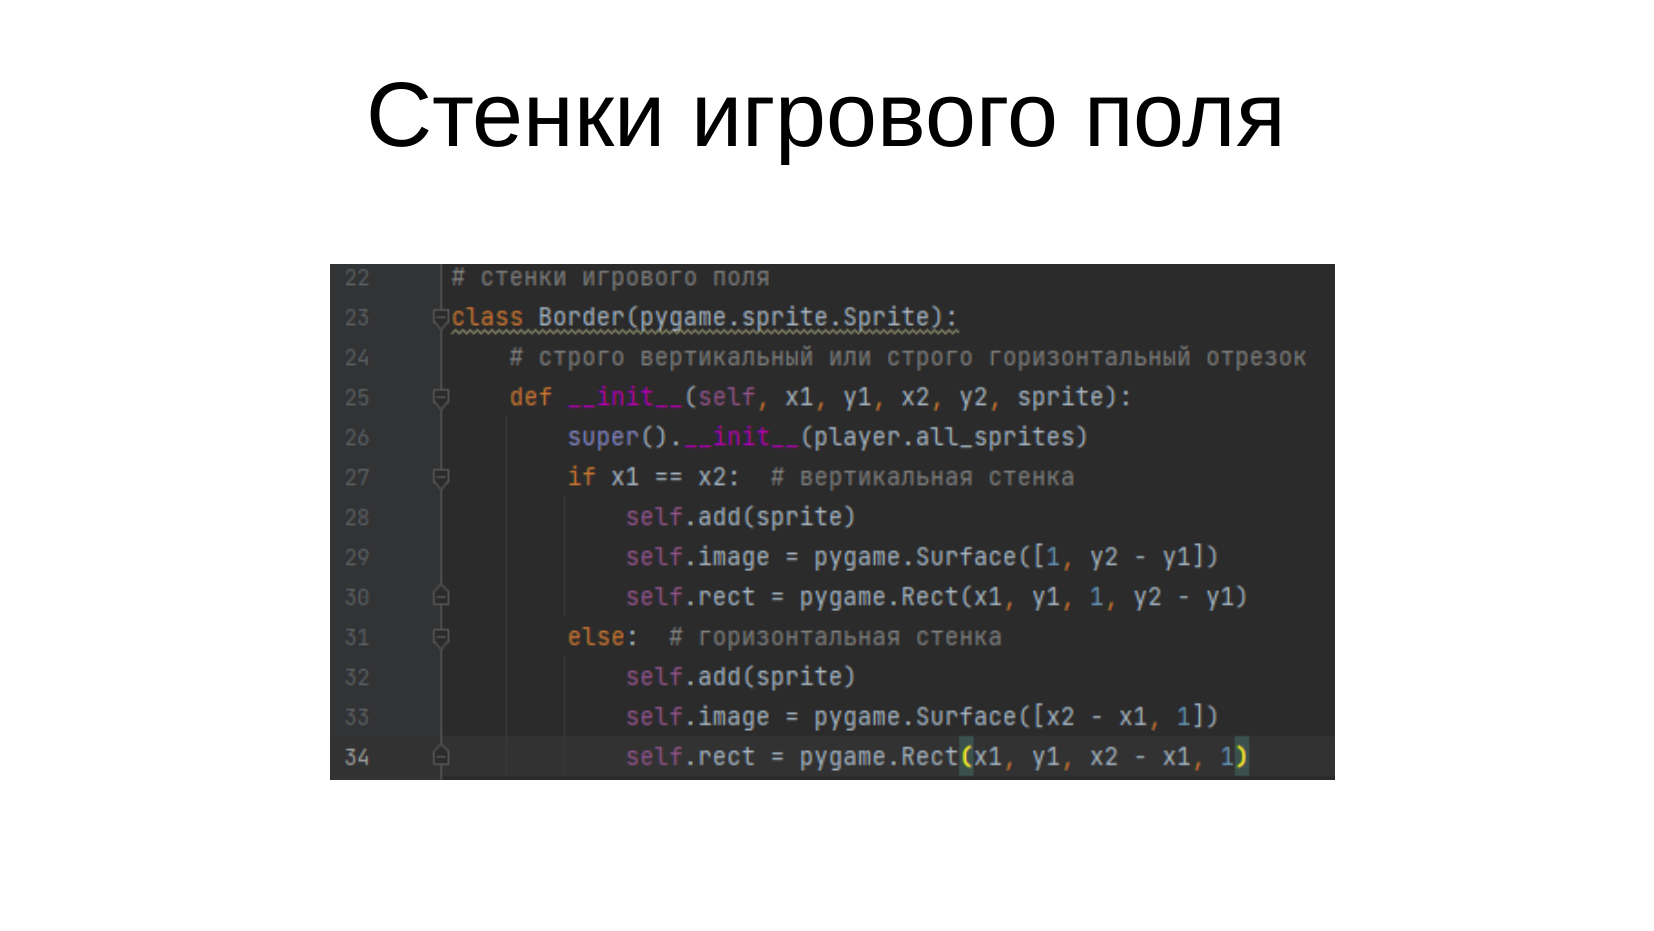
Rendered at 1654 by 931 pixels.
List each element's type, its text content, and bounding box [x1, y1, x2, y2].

picture [330, 264, 1335, 780]
title Стенки игрового поля [82, 37, 1571, 193]
